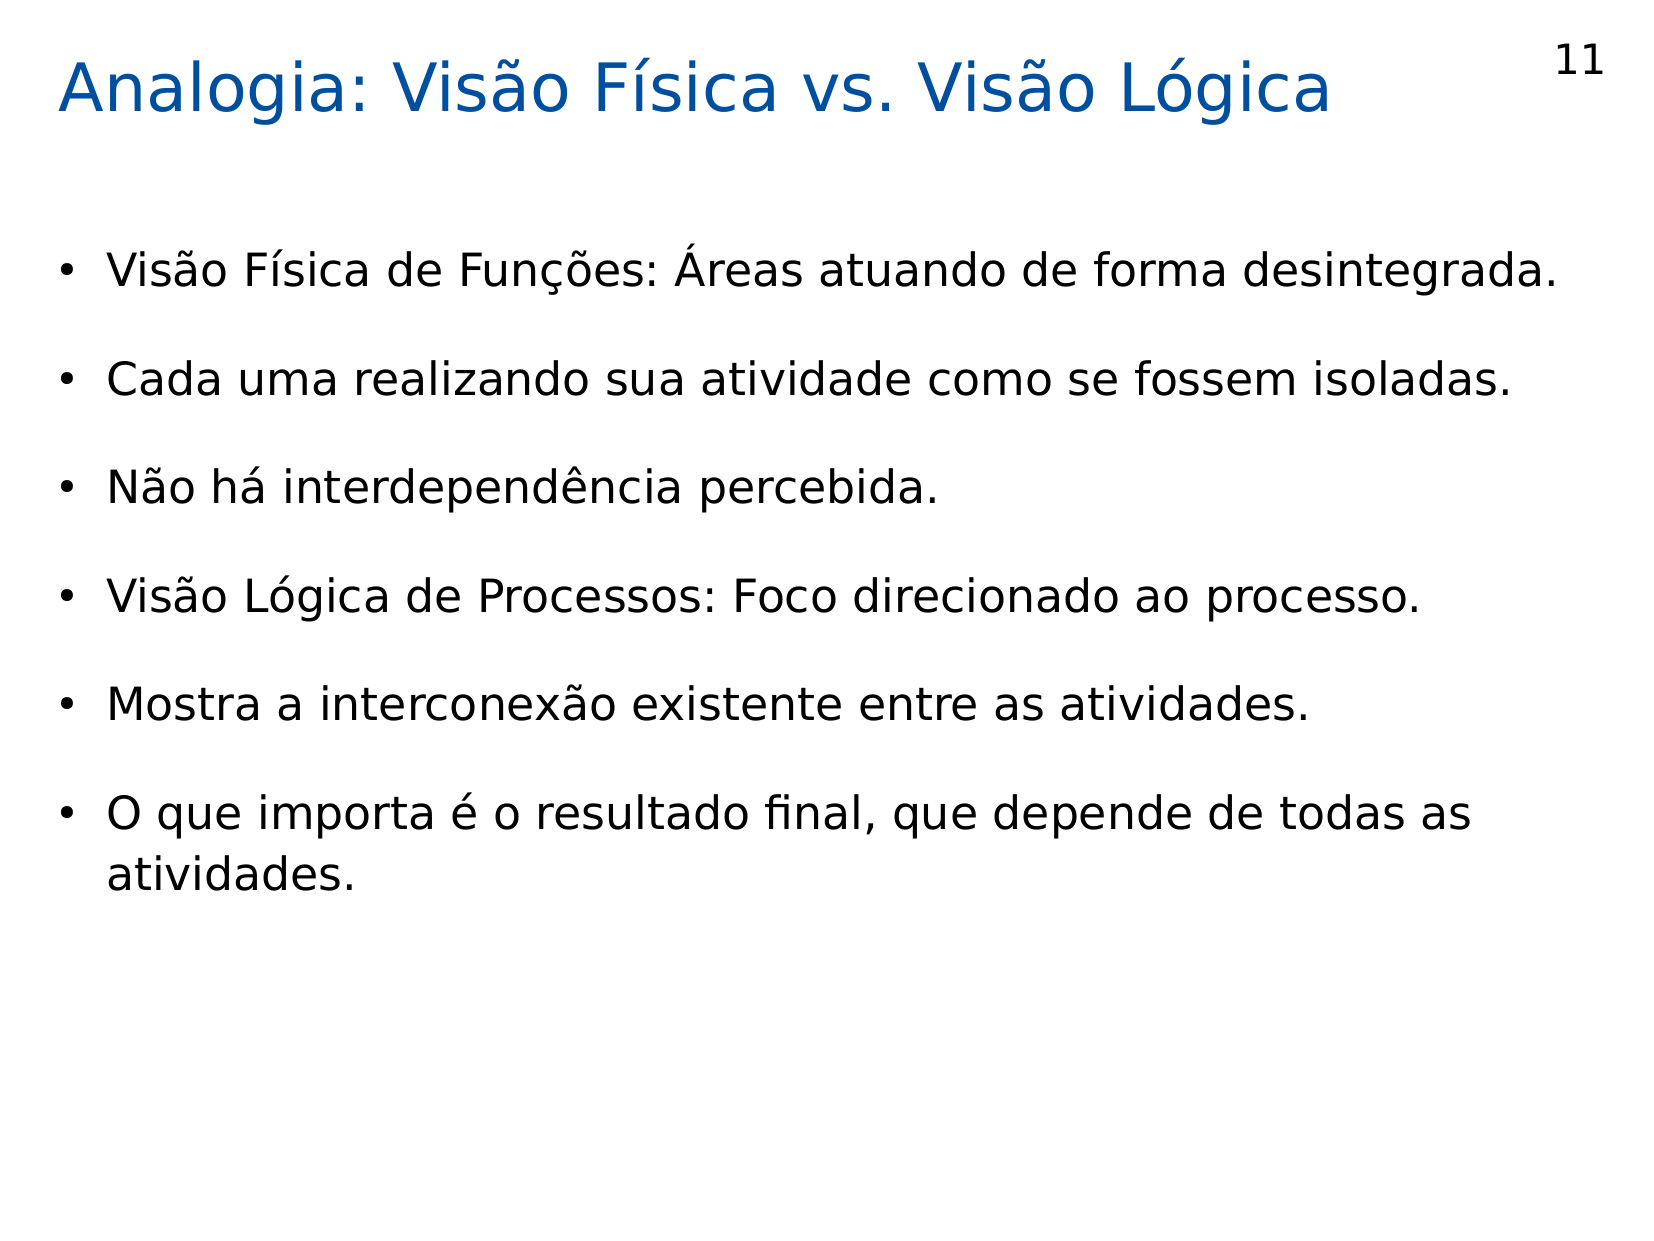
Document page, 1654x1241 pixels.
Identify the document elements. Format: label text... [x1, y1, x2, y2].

list Visão Física de Funções: Áreas atuando de forma desintegrada. Cada uma realizando sua atividade como se fossem isoladas. Não há interdependência percebida. Visão Lógica de Processos: Foco direcionado ao processo. Mostra a interconexão existente entre as atividades. O que importa é o resultado final, que depende de todas as atividades. [59, 236, 1595, 1211]
title Analogia: Visão Física vs. Visão Lógica [59, 29, 1506, 148]
